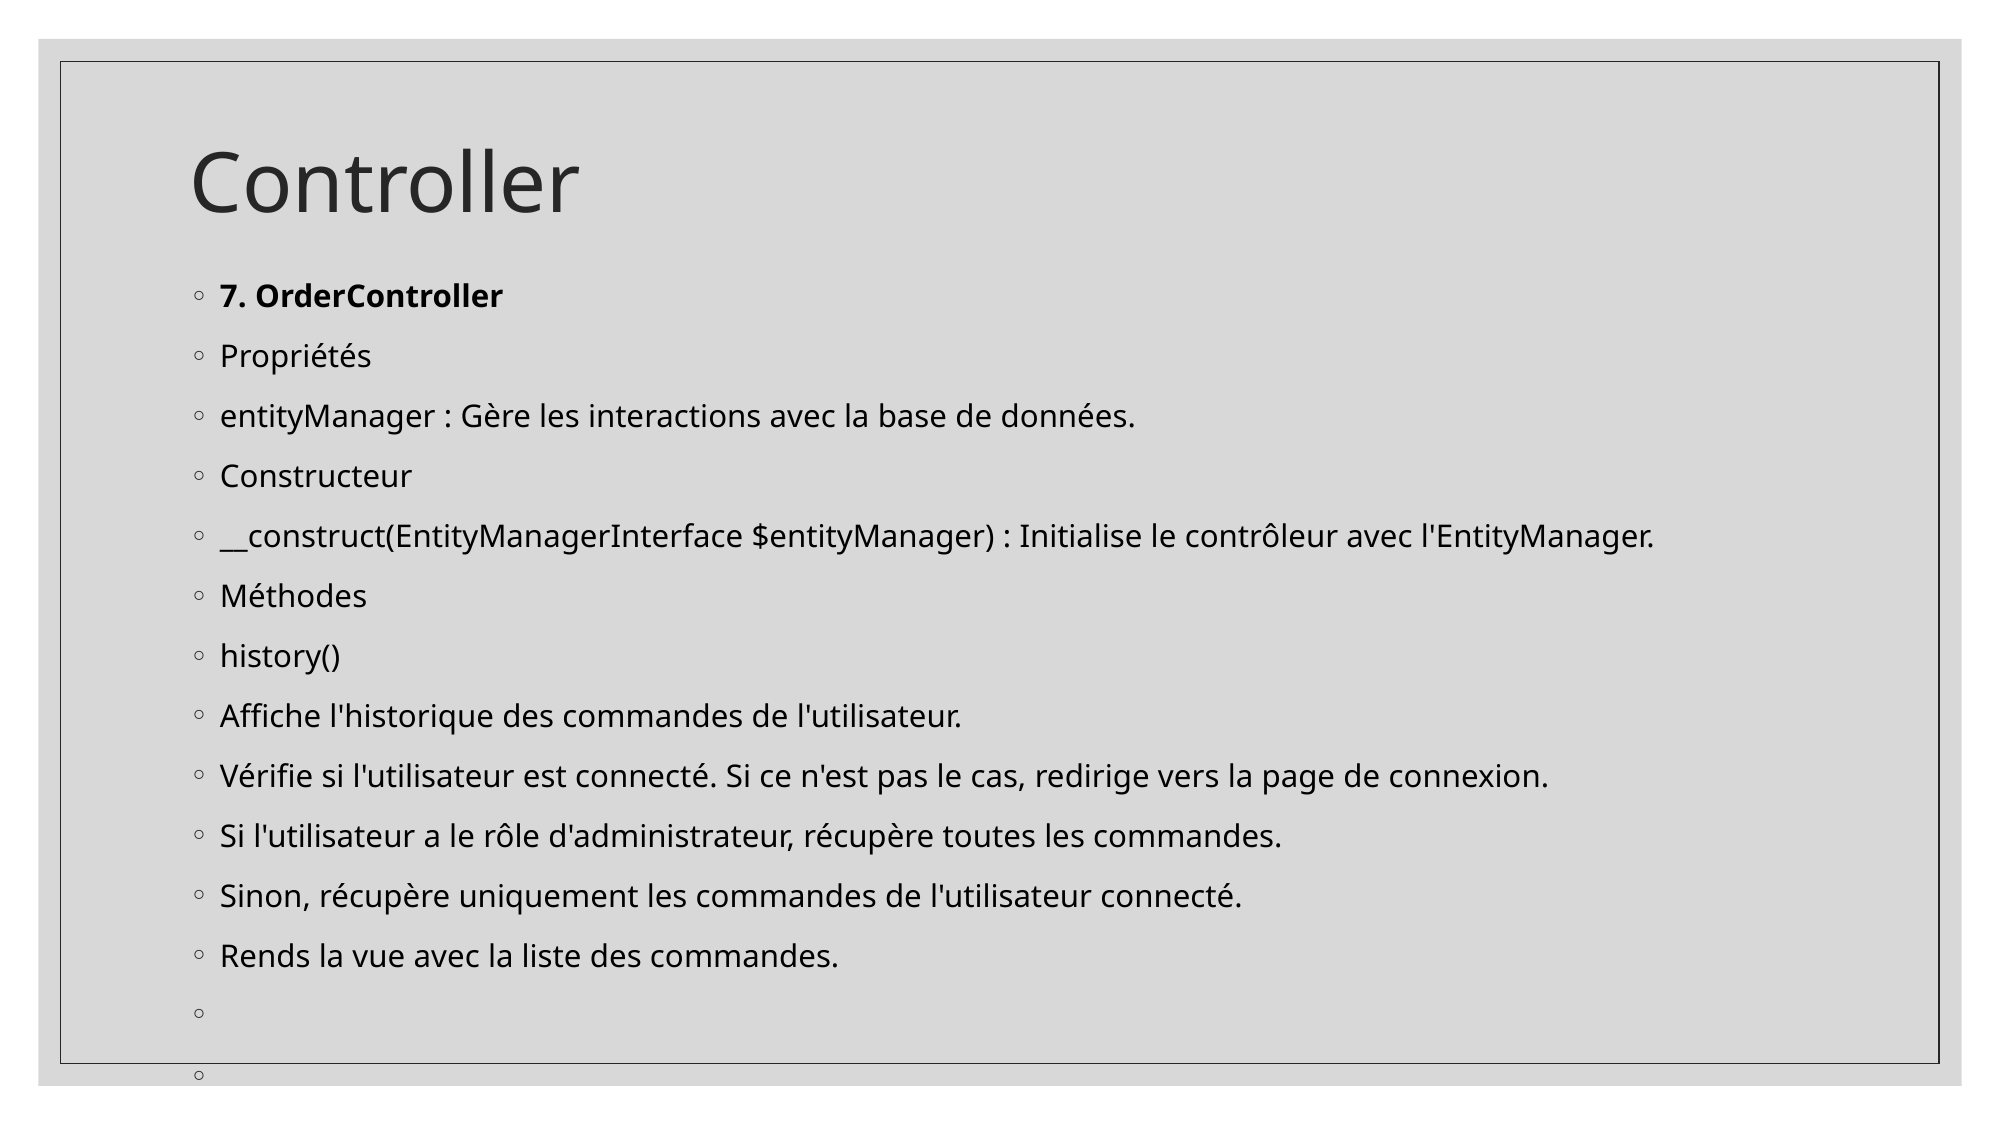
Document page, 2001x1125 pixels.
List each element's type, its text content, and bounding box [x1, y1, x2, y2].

title Controller [174, 105, 1825, 265]
list 7. OrderController Propriétés entityManager : Gère les interactions avec la base de données. Constructeur __construct(EntityManagerInterface $entityManager) : Initialise le contrôleur avec l'EntityManager. Méthodes history() Affiche l'historique des commandes de l'utilisateur. Vérifie si l'utilisateur est connecté. Si ce n'est pas le cas, redirige vers la page de connexion. Si l'utilisateur a le rôle d'administrateur, récupère toutes les commandes. Sinon, récupère uniquement les commandes de l'utilisateur connecté. Rends la vue avec la liste des commandes. [174, 265, 1825, 994]
